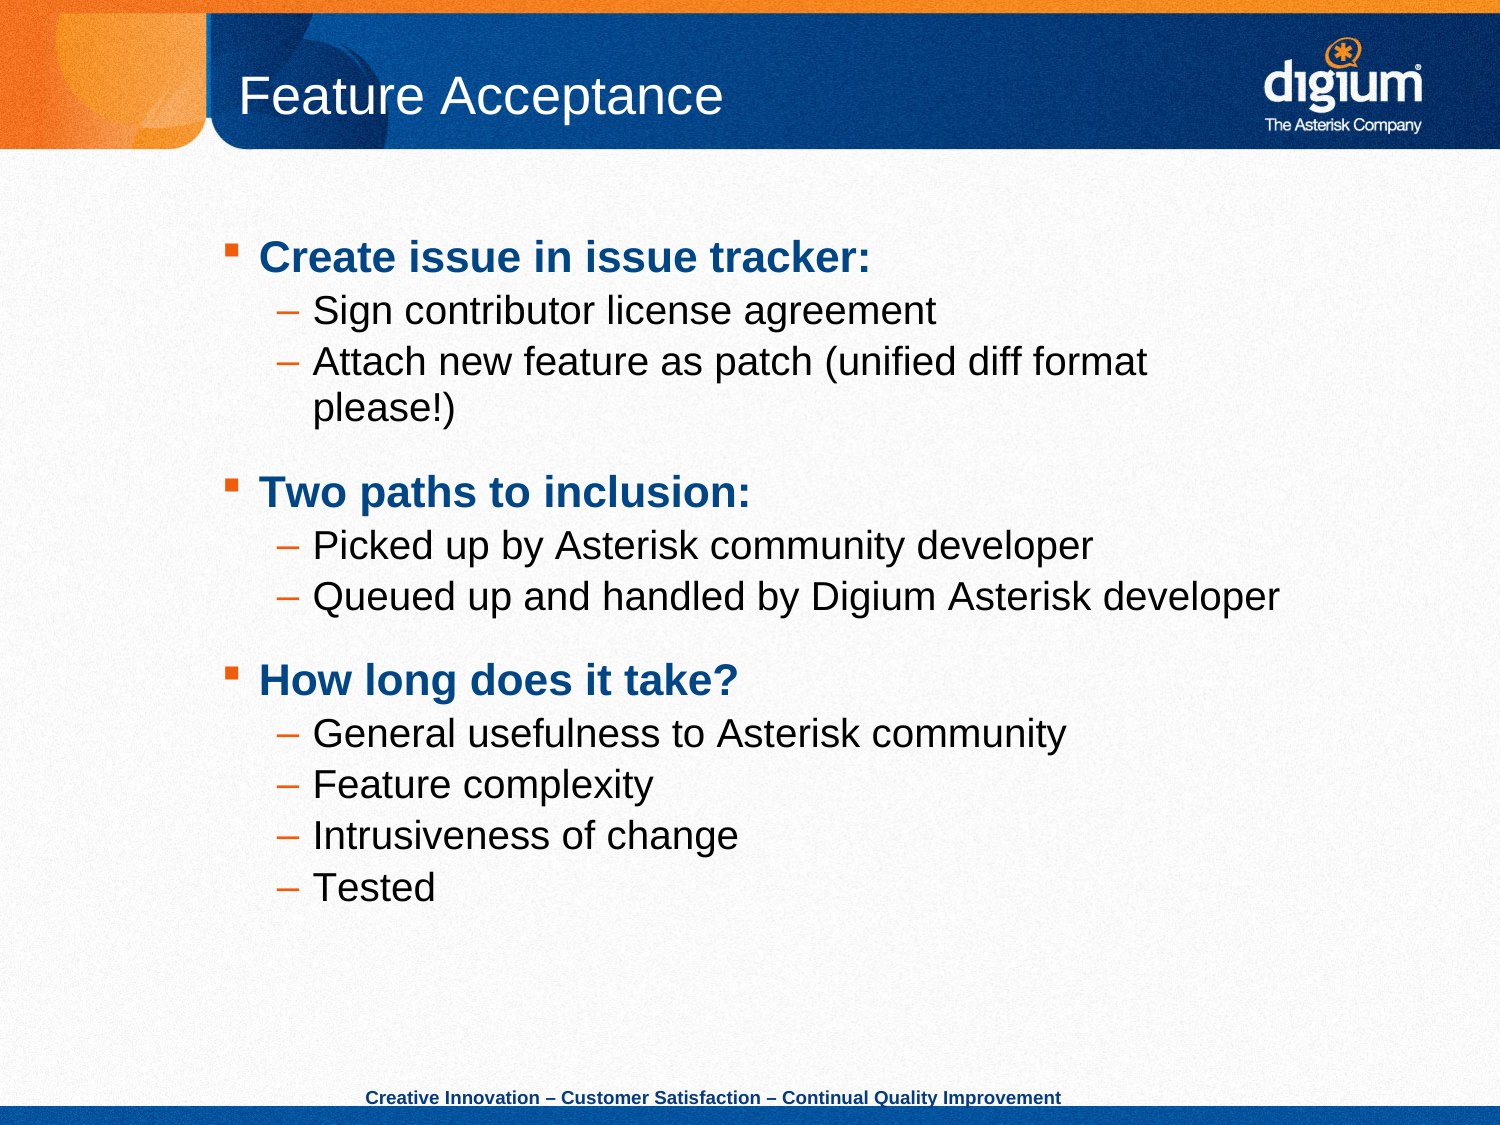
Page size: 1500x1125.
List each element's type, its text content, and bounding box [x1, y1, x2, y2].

title Feature Acceptance [238, 27, 1243, 127]
list Create issue in issue tracker: Sign contributor license agreement Attach new feature as patch (unified diff format please!) Two paths to inclusion: Picked up by Asterisk community developer Queued up and handled by Digium Asterisk developer How long does it take? General usefulness to Asterisk community Feature complexity Intrusiveness of change Tested [206, 224, 1301, 967]
picture [0, 0, 1500, 1125]
